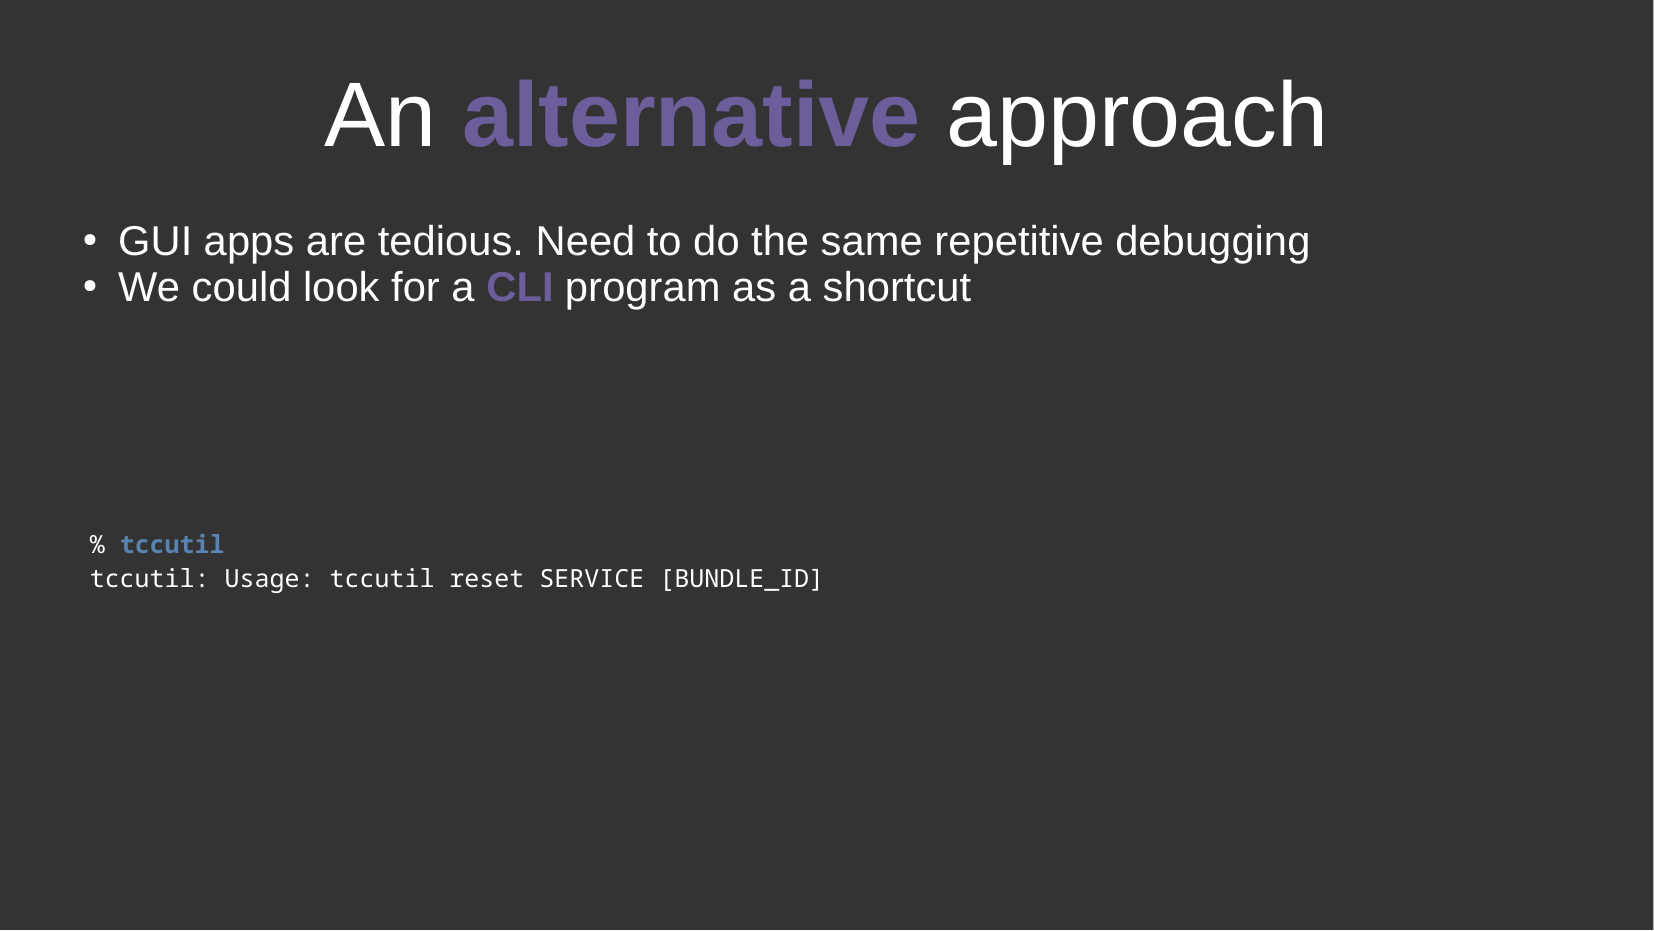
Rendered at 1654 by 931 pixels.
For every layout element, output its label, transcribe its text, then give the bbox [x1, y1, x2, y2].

subtitle GUI apps are tedious. Need to do the same repetitive debugging We could look for a CLI program as a shortcut [82, 217, 1571, 338]
title An alternative approach [82, 37, 1571, 193]
text_box % tccutil tccutil: Usage: tccutil reset SERVICE [BUNDLE_ID] [75, 375, 1613, 826]
